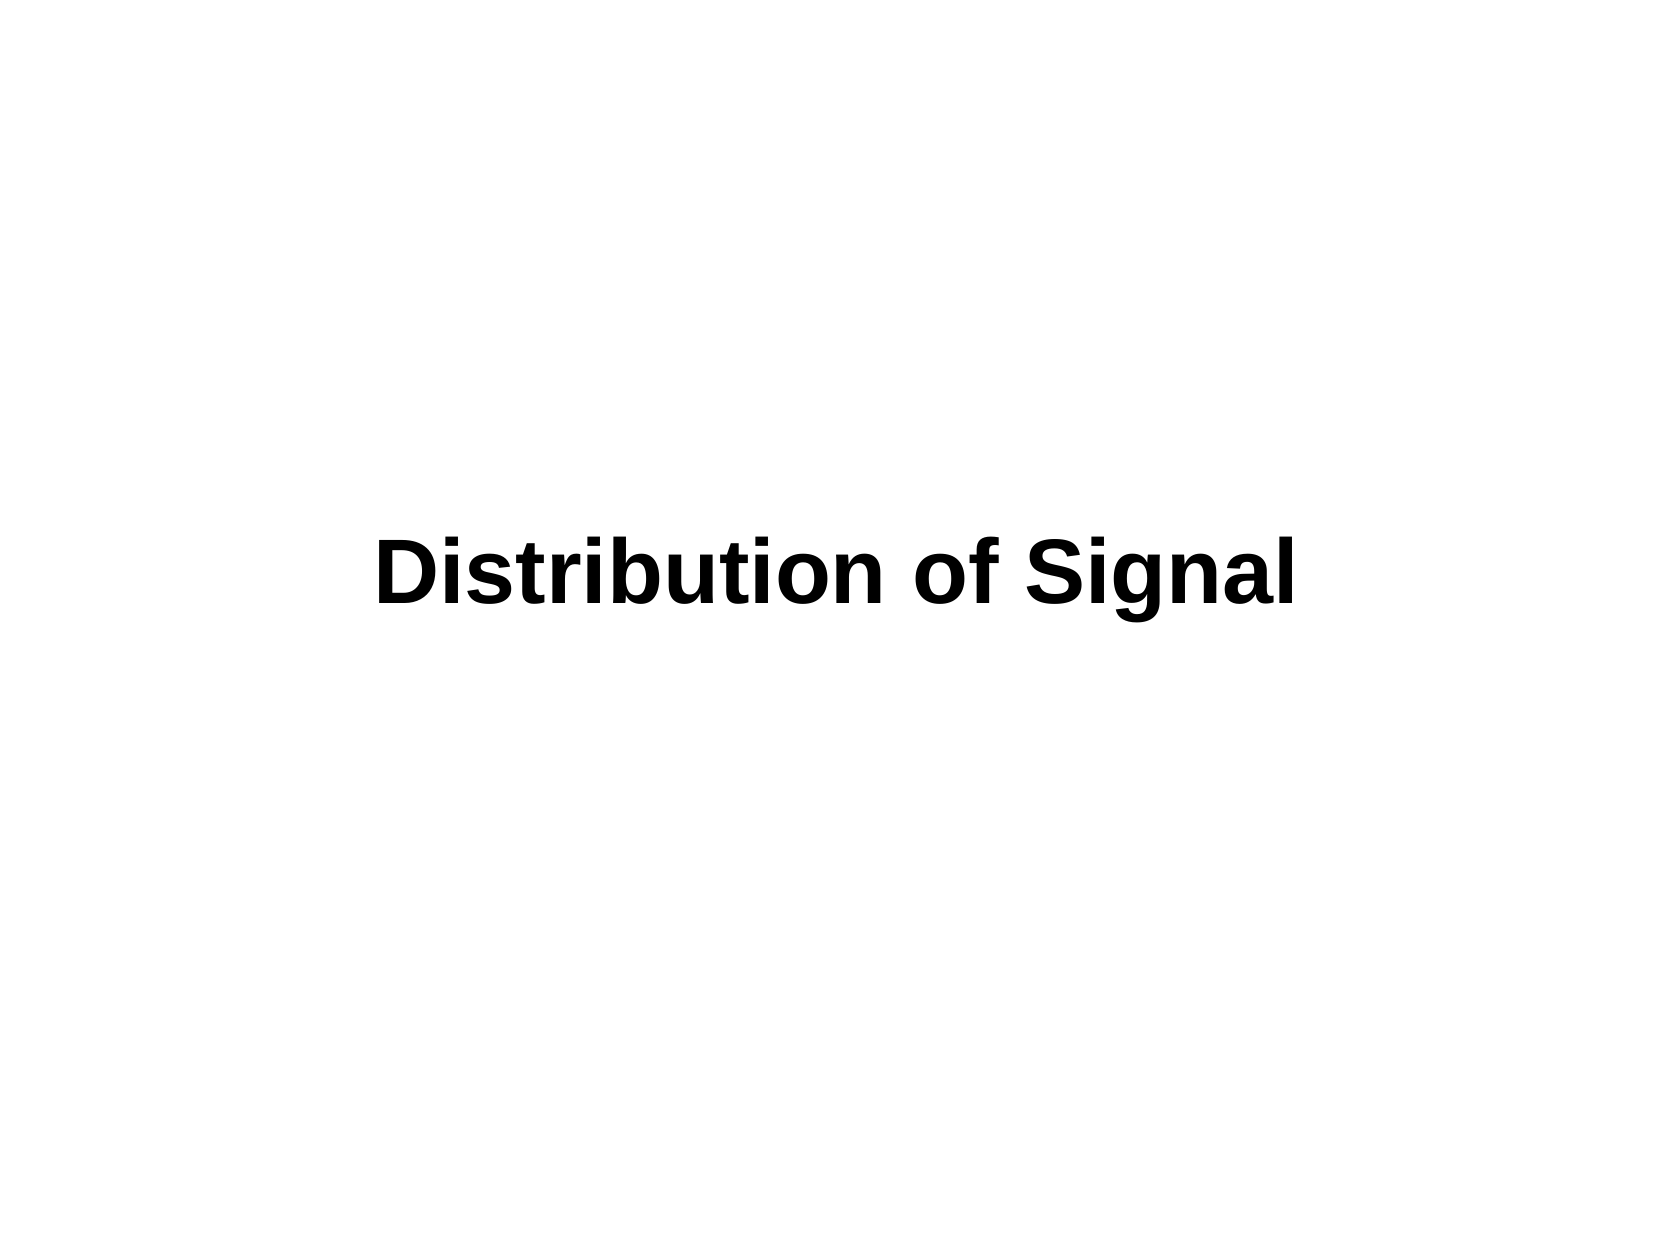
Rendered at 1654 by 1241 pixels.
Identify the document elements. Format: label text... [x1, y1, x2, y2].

title Distribution of Signal [75, 467, 1564, 676]
